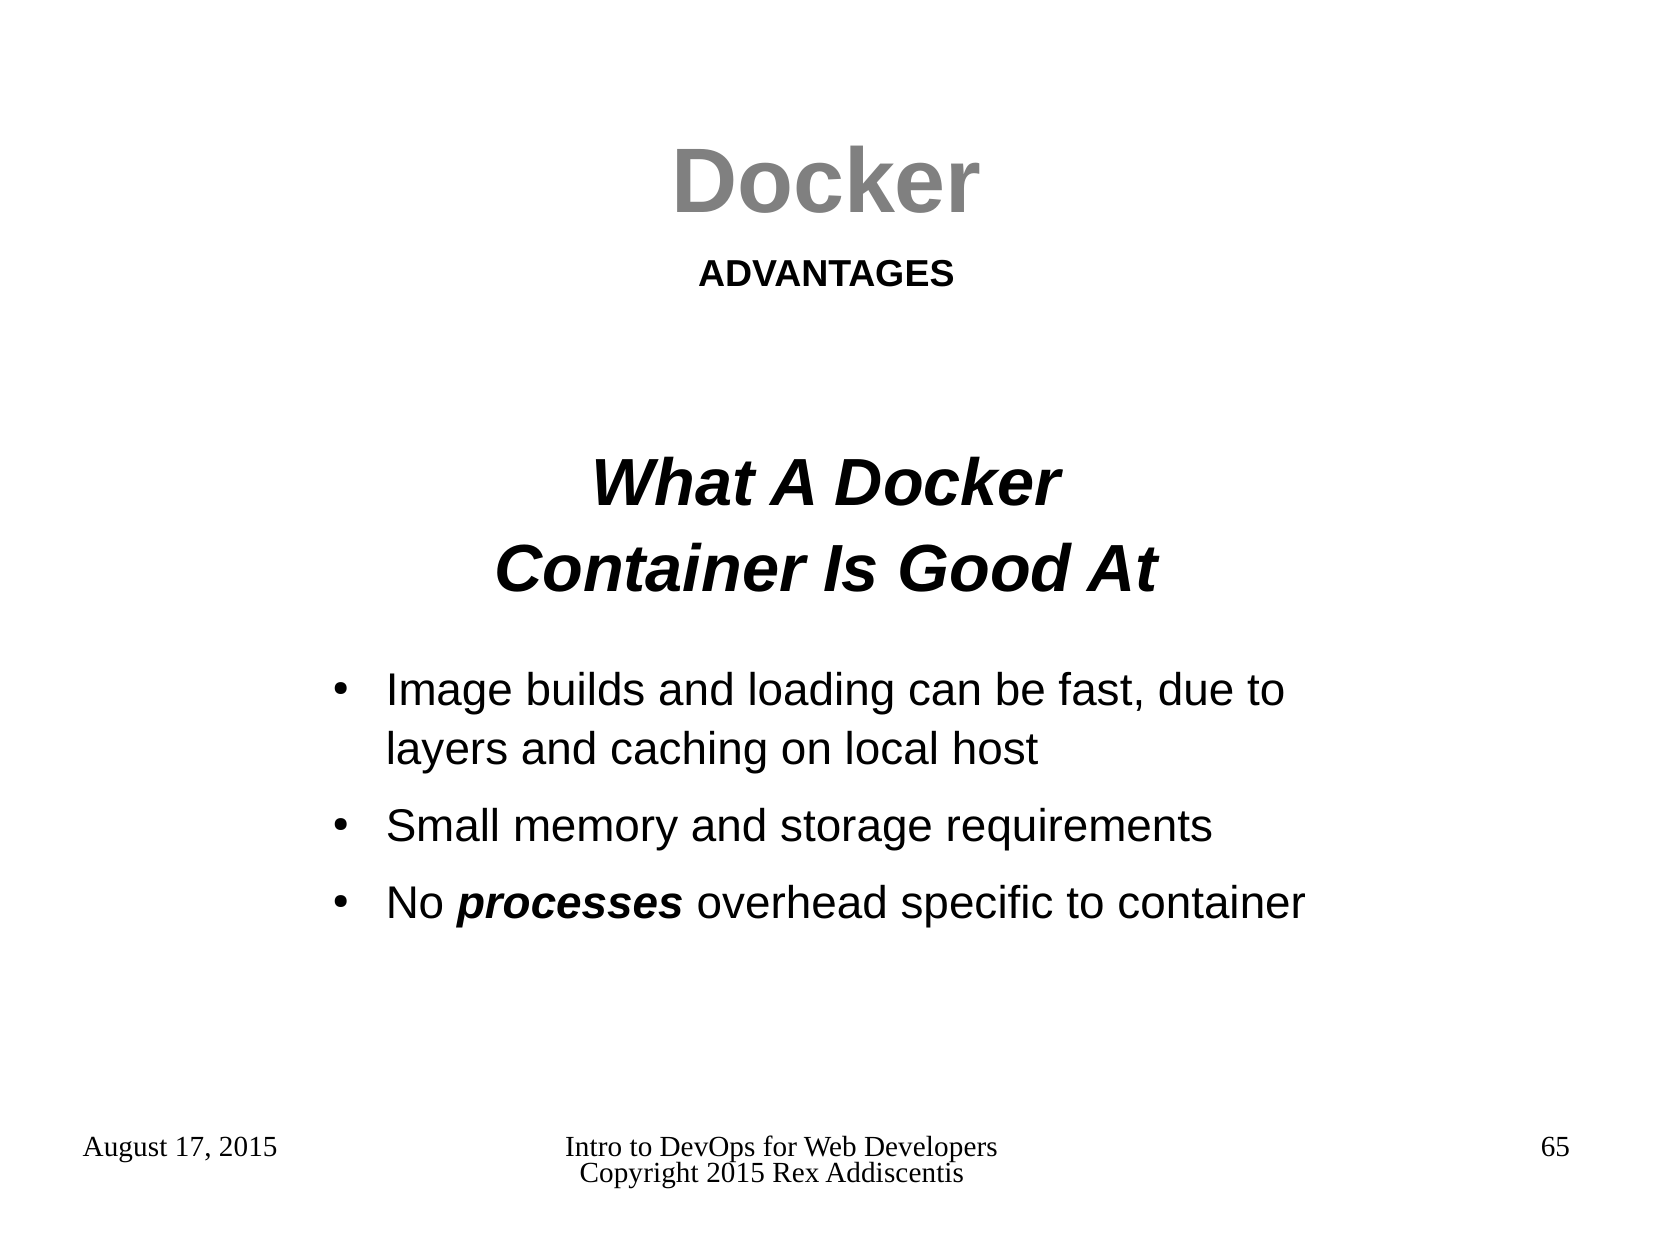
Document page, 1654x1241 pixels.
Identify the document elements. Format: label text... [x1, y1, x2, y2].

list Image builds and loading can be fast, due to layers and caching on local host Small memory and storage requirements No processes overhead specific to container [315, 656, 1319, 1036]
list Docker ADVANTAGES What A Docker Container Is Good At [82, 75, 1571, 646]
